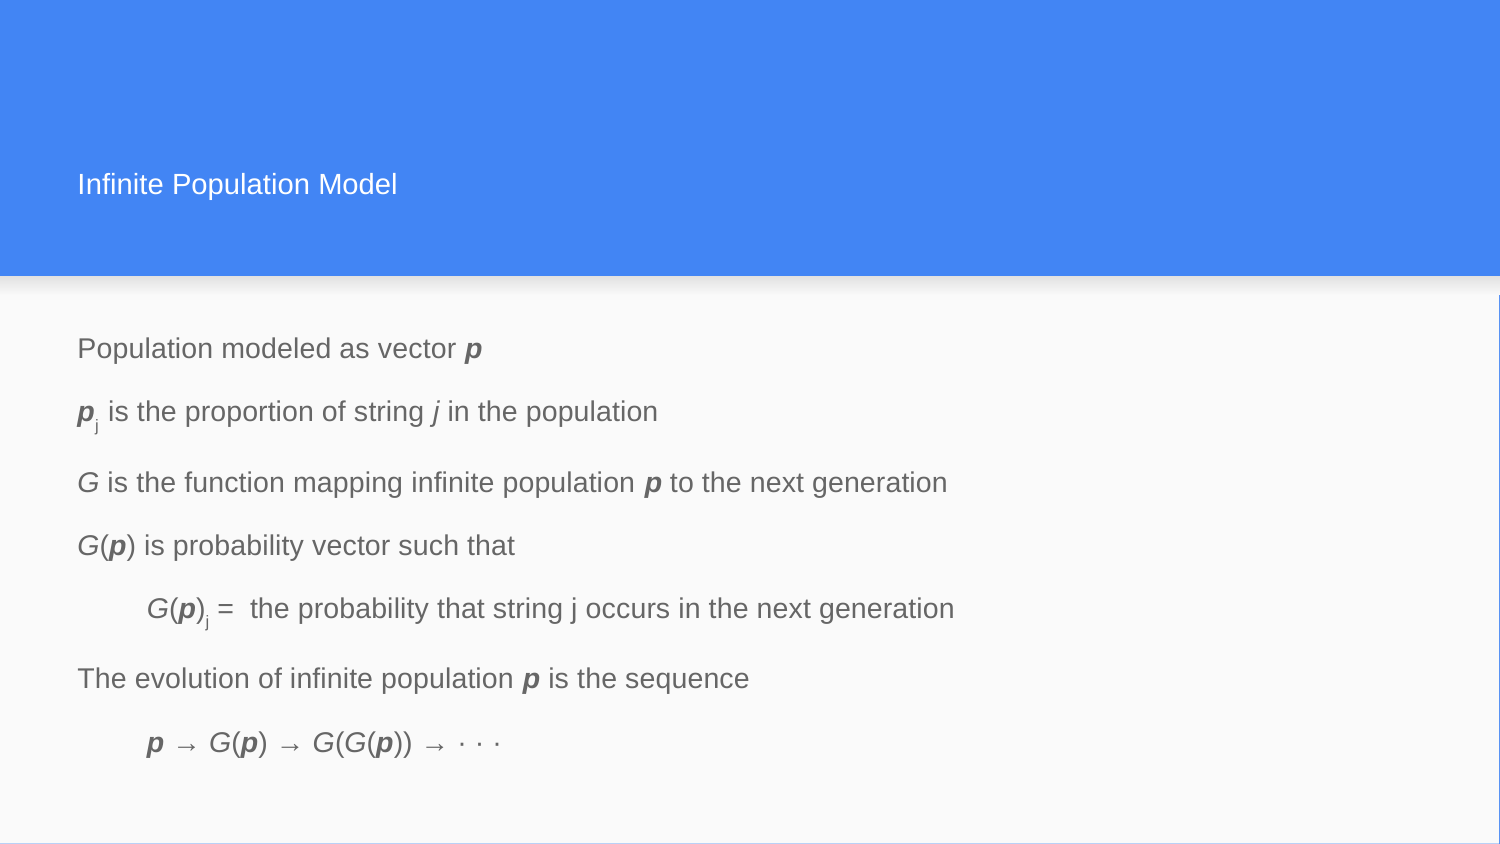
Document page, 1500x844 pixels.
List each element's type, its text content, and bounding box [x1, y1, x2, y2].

title Infinite Population Model [77, 121, 1427, 248]
list Population modeled as vector p pj is the proportion of string j in the population G is the function mapping infinite population p to the next generation G(p) is probability vector such that G(p)j = the probability that string j occurs in the next generation The evolution of infinite population p is the sequence p → G(p) → G(G(p)) → · · · [77, 330, 1141, 760]
